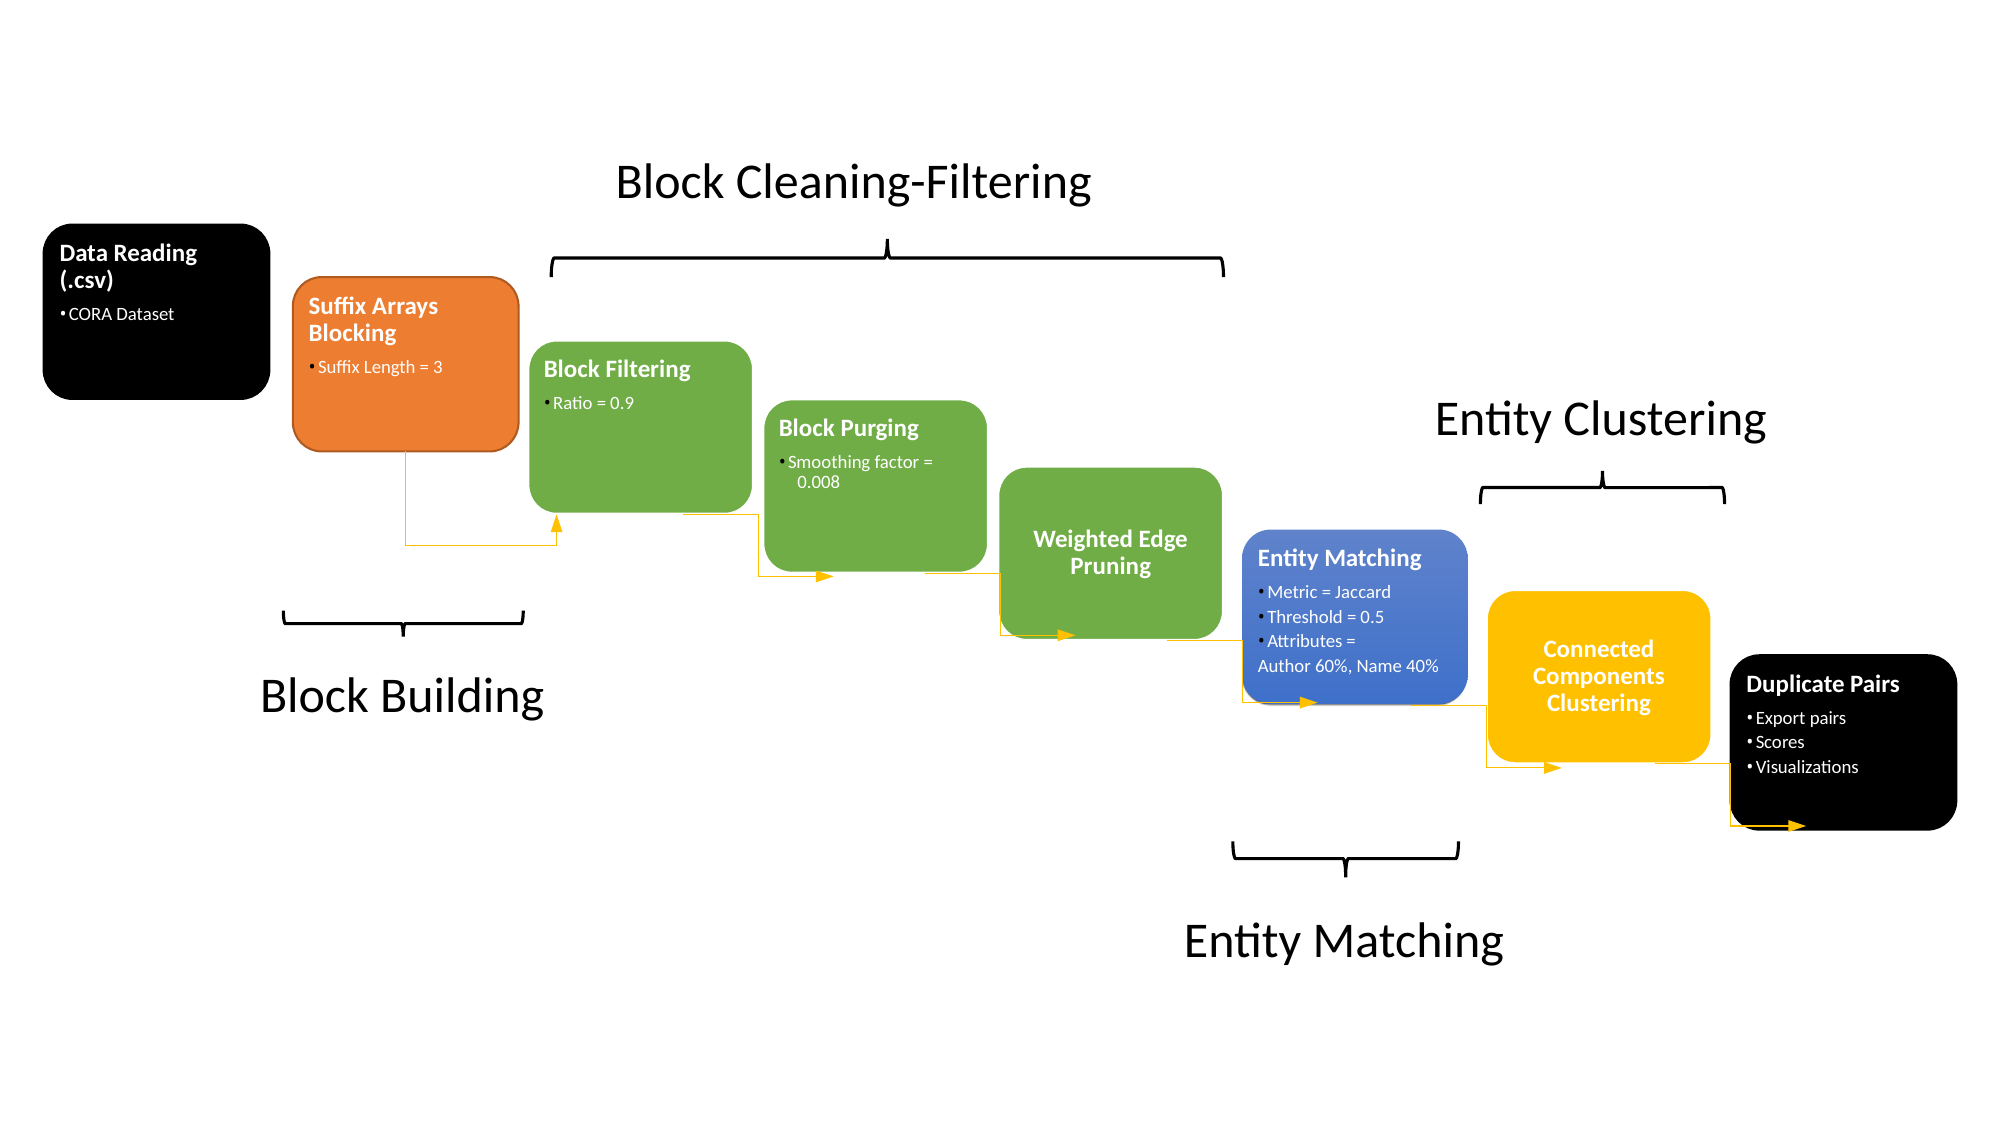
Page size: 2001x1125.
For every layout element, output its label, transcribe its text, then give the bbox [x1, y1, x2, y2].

text_box Block Cleaning-Filtering [600, 141, 1196, 217]
text_box Entity Clustering [1419, 377, 1786, 454]
text_box Entity Matching Metric = Jaccard Threshold = 0.5 Attributes = Author 60%, Name 40% [1242, 529, 1468, 704]
text_box Data Reading (.csv) CORA Dataset [43, 224, 270, 399]
text_box Entity Matching [1169, 900, 1523, 976]
text_box Connected Components Clustering [1486, 589, 1713, 764]
text_box Block Filtering Ratio = 0.9 [527, 339, 754, 515]
text_box Weighted Edge Pruning [997, 466, 1224, 641]
text_box Block Building [244, 655, 562, 732]
text_box Duplicate Pairs Export pairs Scores Visualizations [1730, 655, 1957, 830]
text_box Suffix Arrays Blocking Suffix Length = 3 [292, 277, 519, 452]
text_box Block Purging Smoothing factor = 0.008 [762, 398, 989, 574]
